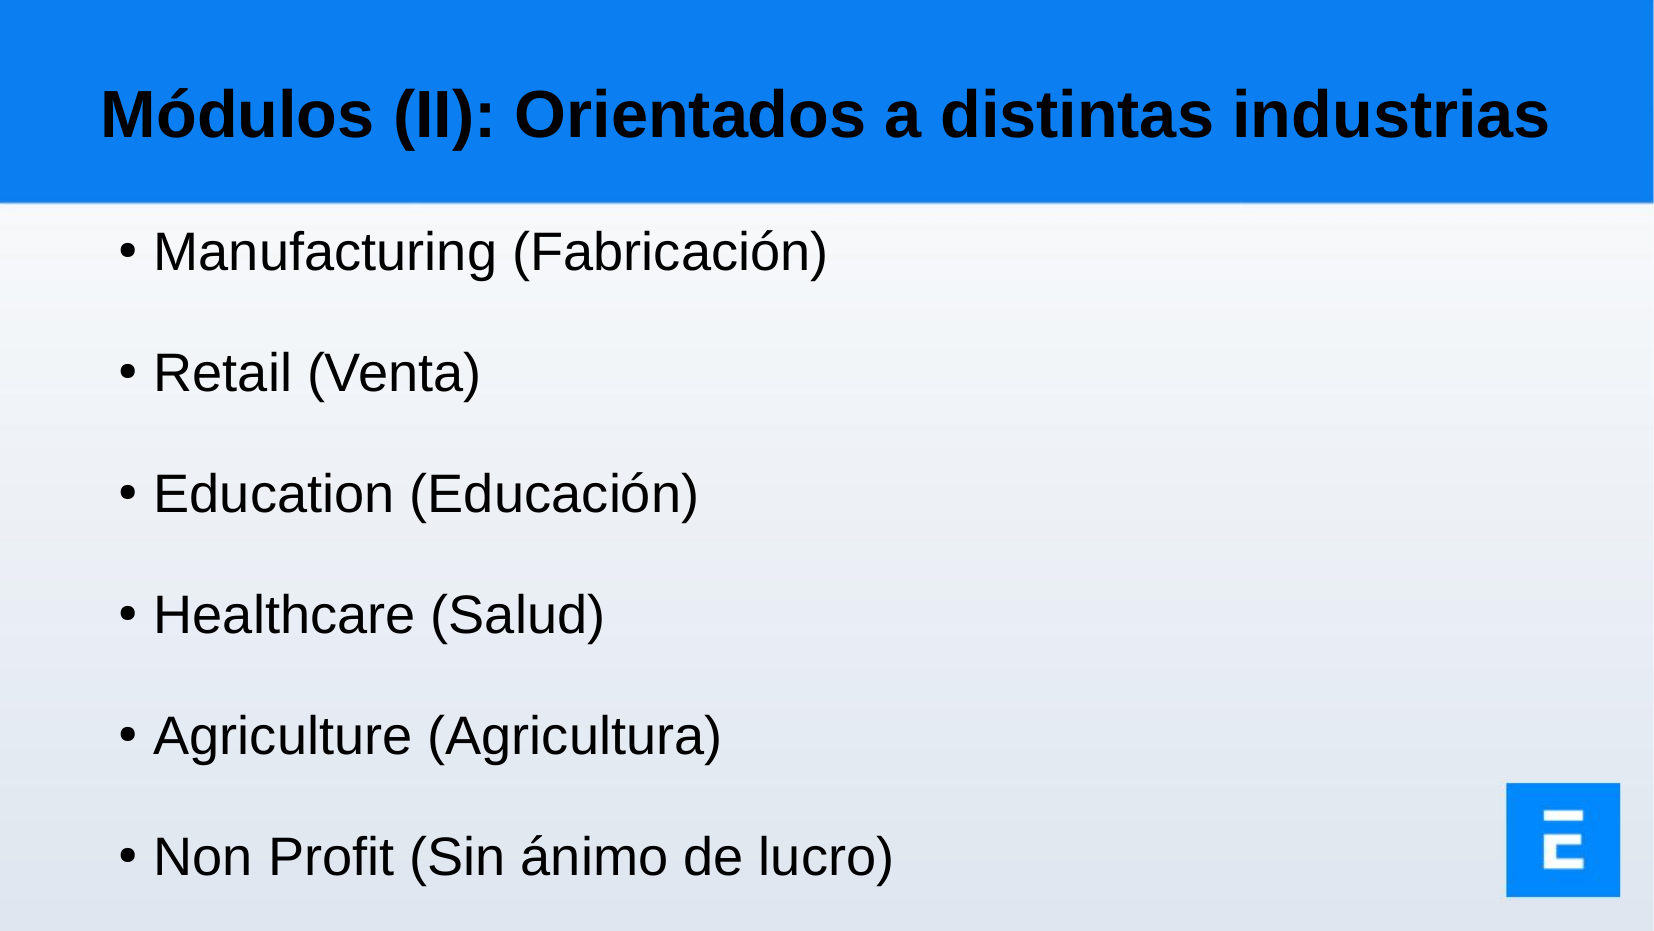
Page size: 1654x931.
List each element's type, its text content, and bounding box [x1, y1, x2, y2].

title Módulos (II): Orientados a distintas industrias [82, 37, 1571, 193]
picture [0, 0, 1654, 931]
subtitle Manufacturing (Fabricación) Retail (Venta) Education (Educación) Healthcare (Salud) Agriculture (Agricultura) Non Profit (Sin ánimo de lucro) [118, 221, 1607, 888]
